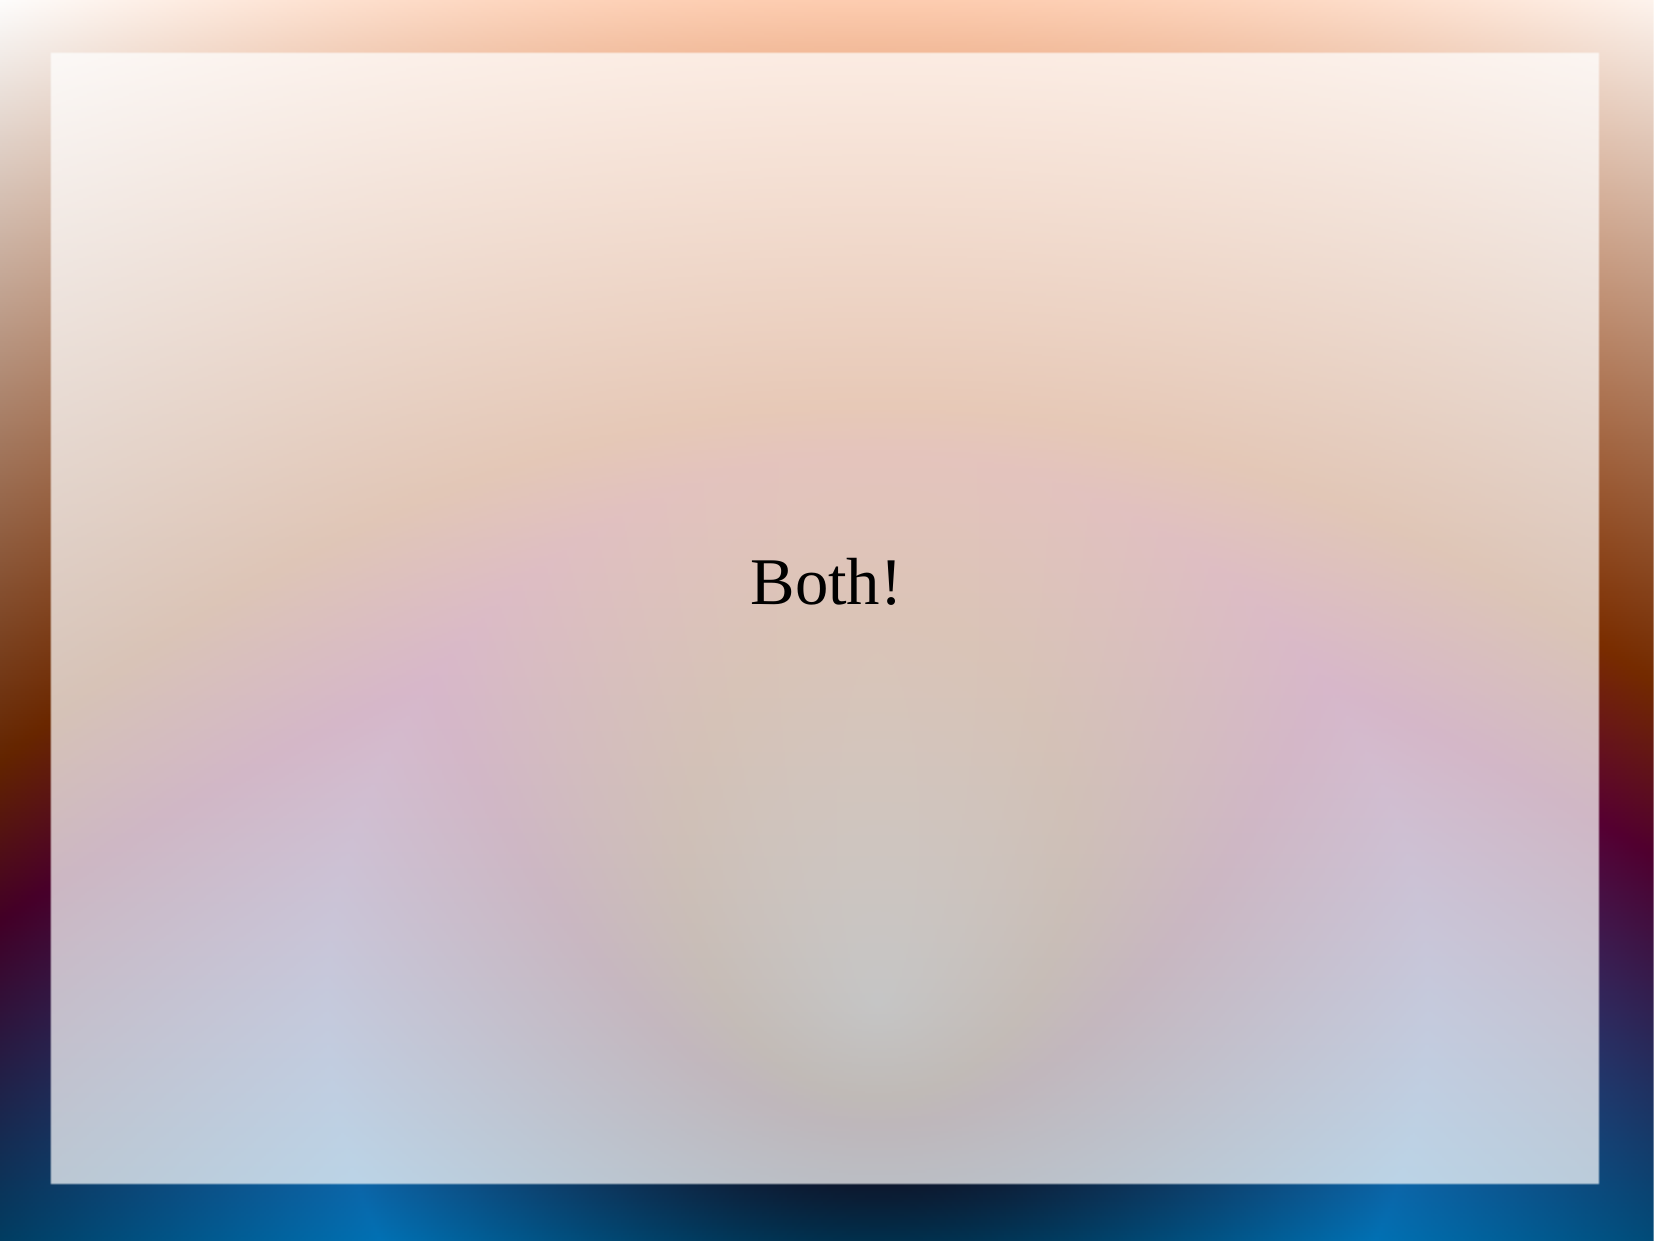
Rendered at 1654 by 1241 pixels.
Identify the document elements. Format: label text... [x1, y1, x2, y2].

picture [0, 0, 1654, 1241]
subtitle Both! [82, 55, 1571, 1109]
